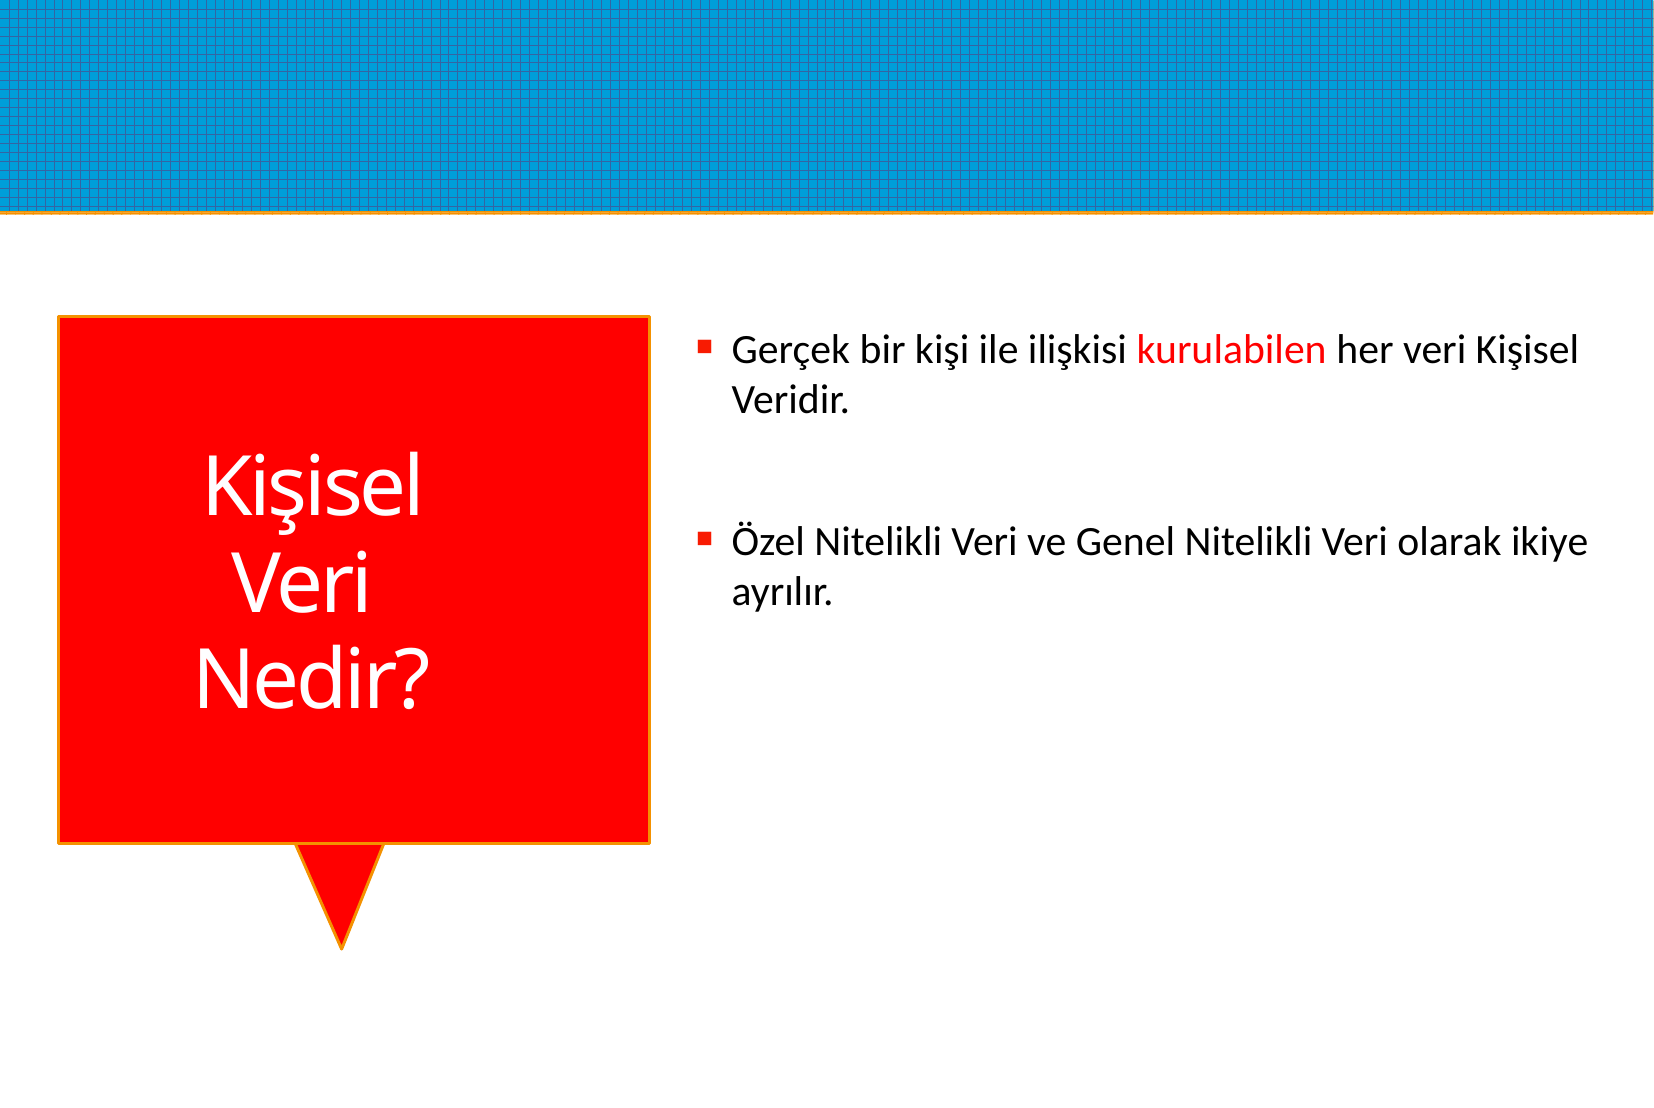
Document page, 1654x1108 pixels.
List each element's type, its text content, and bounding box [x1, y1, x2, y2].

text_box [58, 316, 650, 950]
text_box Kişisel Veri Nedir? [186, 418, 532, 748]
text_box Gerçek bir kişi ile ilişkisi kurulabilen her veri Kişisel Veridir. Özel Nitelikli Veri ve Genel Nitelikli Veri olarak ikiye ayrılır. [679, 316, 1654, 950]
